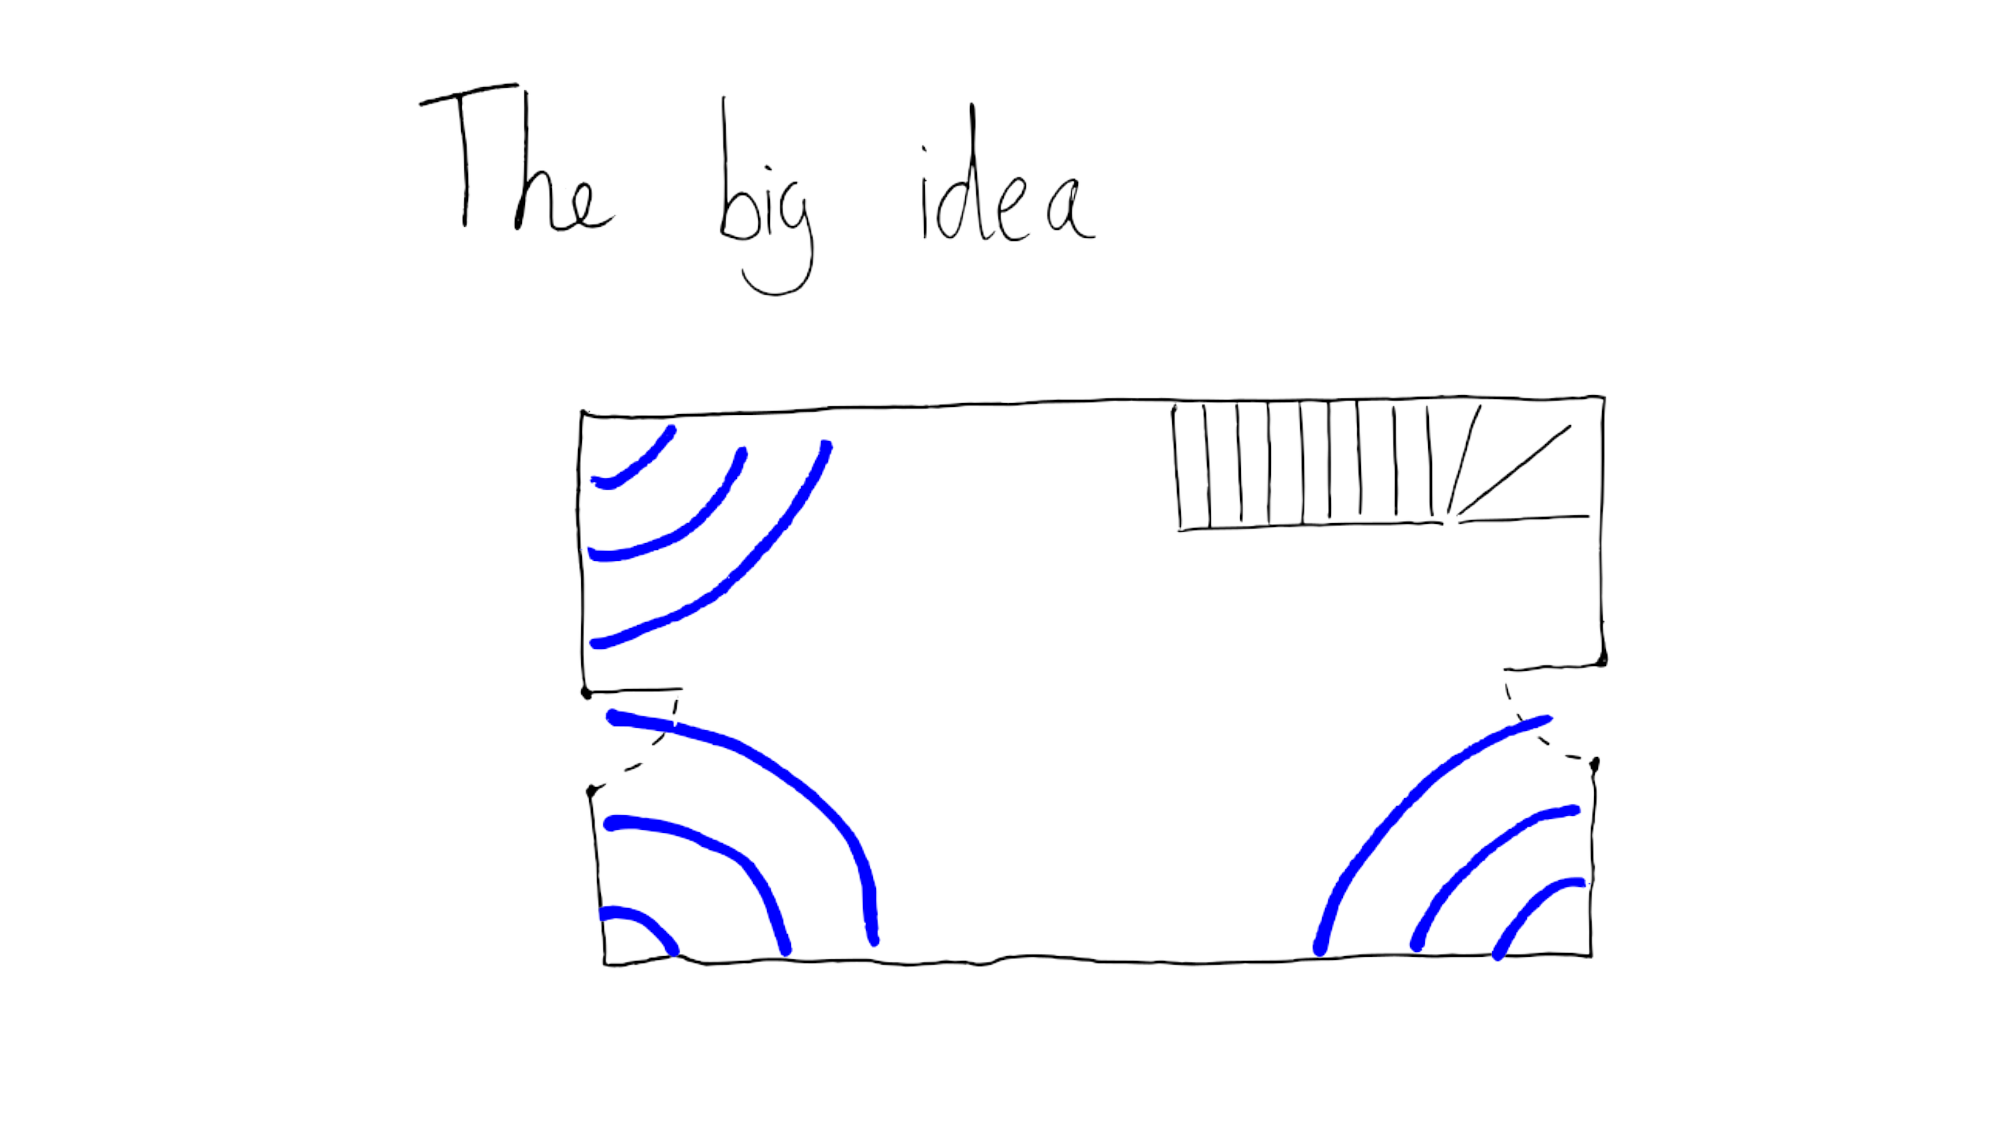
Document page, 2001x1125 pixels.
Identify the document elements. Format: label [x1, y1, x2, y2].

picture [363, 49, 1654, 1016]
